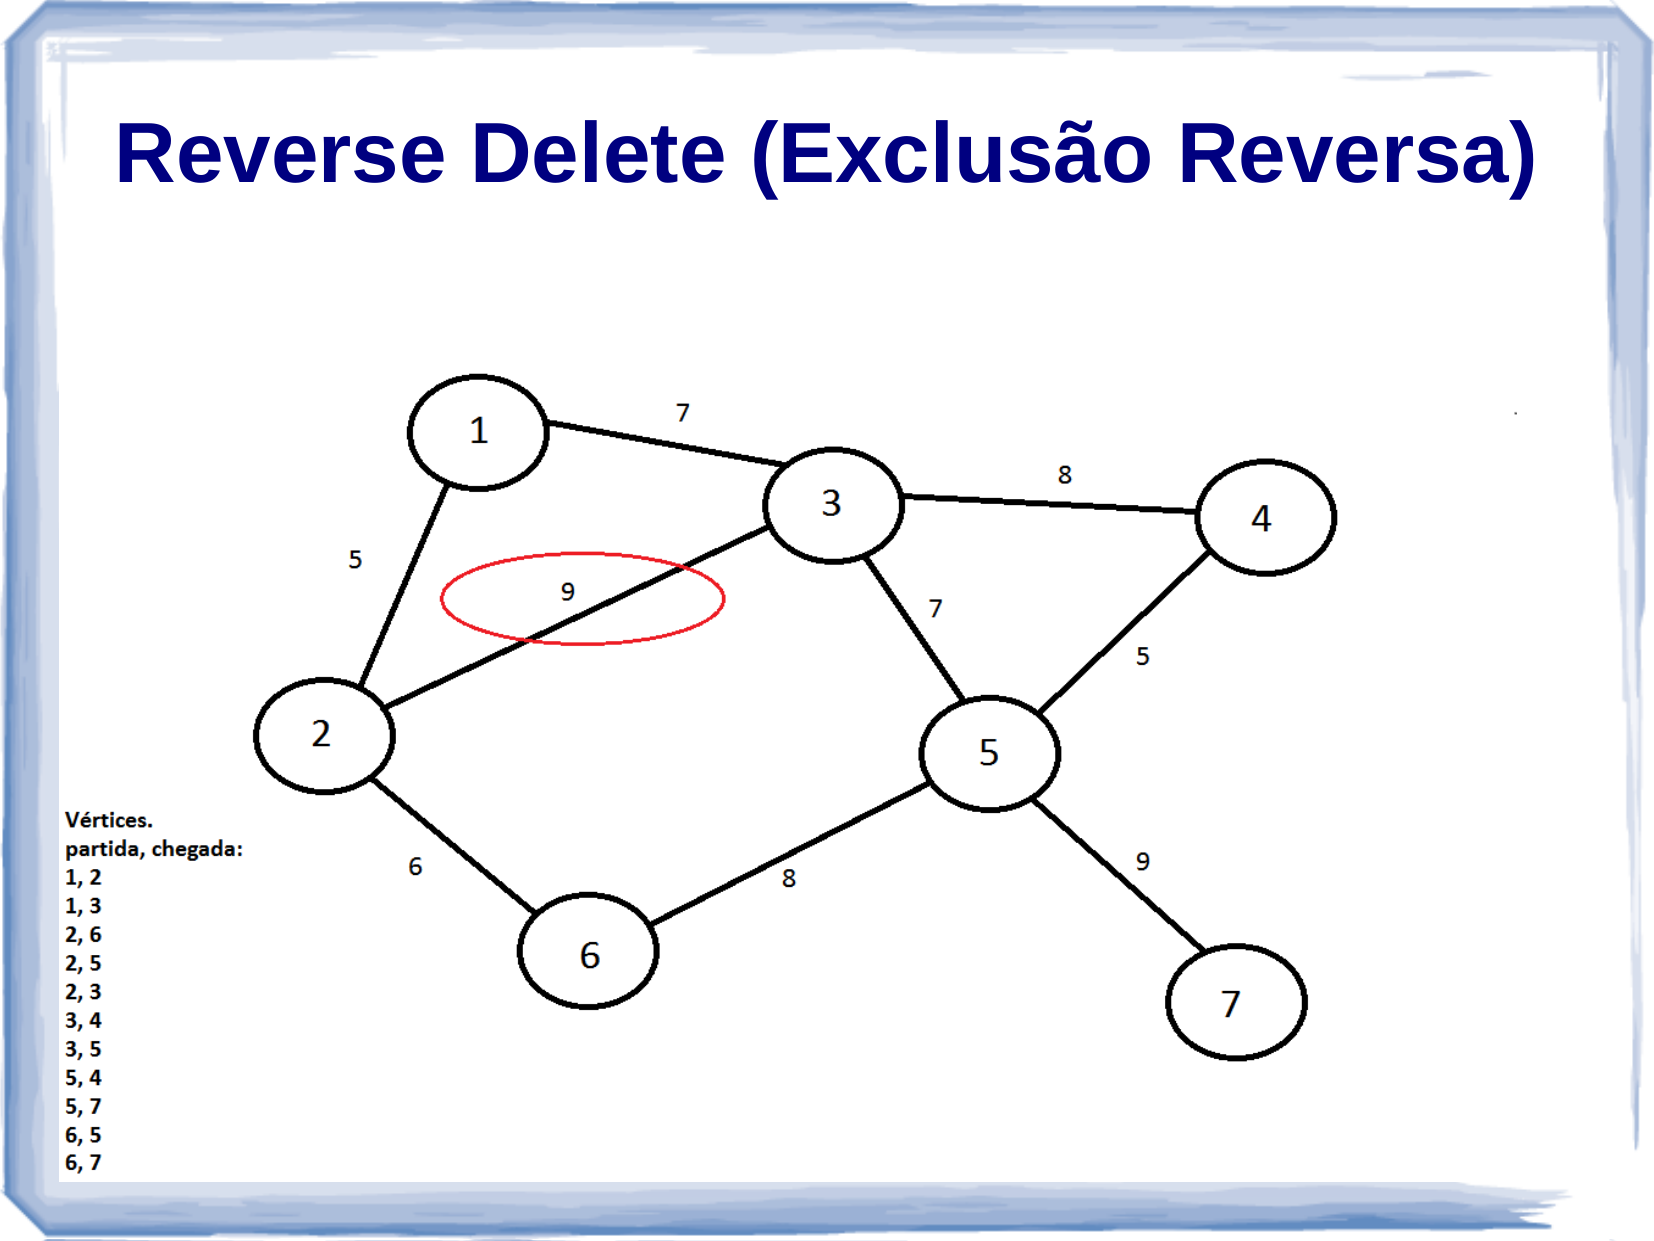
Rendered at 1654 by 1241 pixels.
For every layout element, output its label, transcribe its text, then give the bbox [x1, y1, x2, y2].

picture [0, 0, 1654, 1241]
title Reverse Delete (Exclusão Reversa) [82, 49, 1571, 257]
